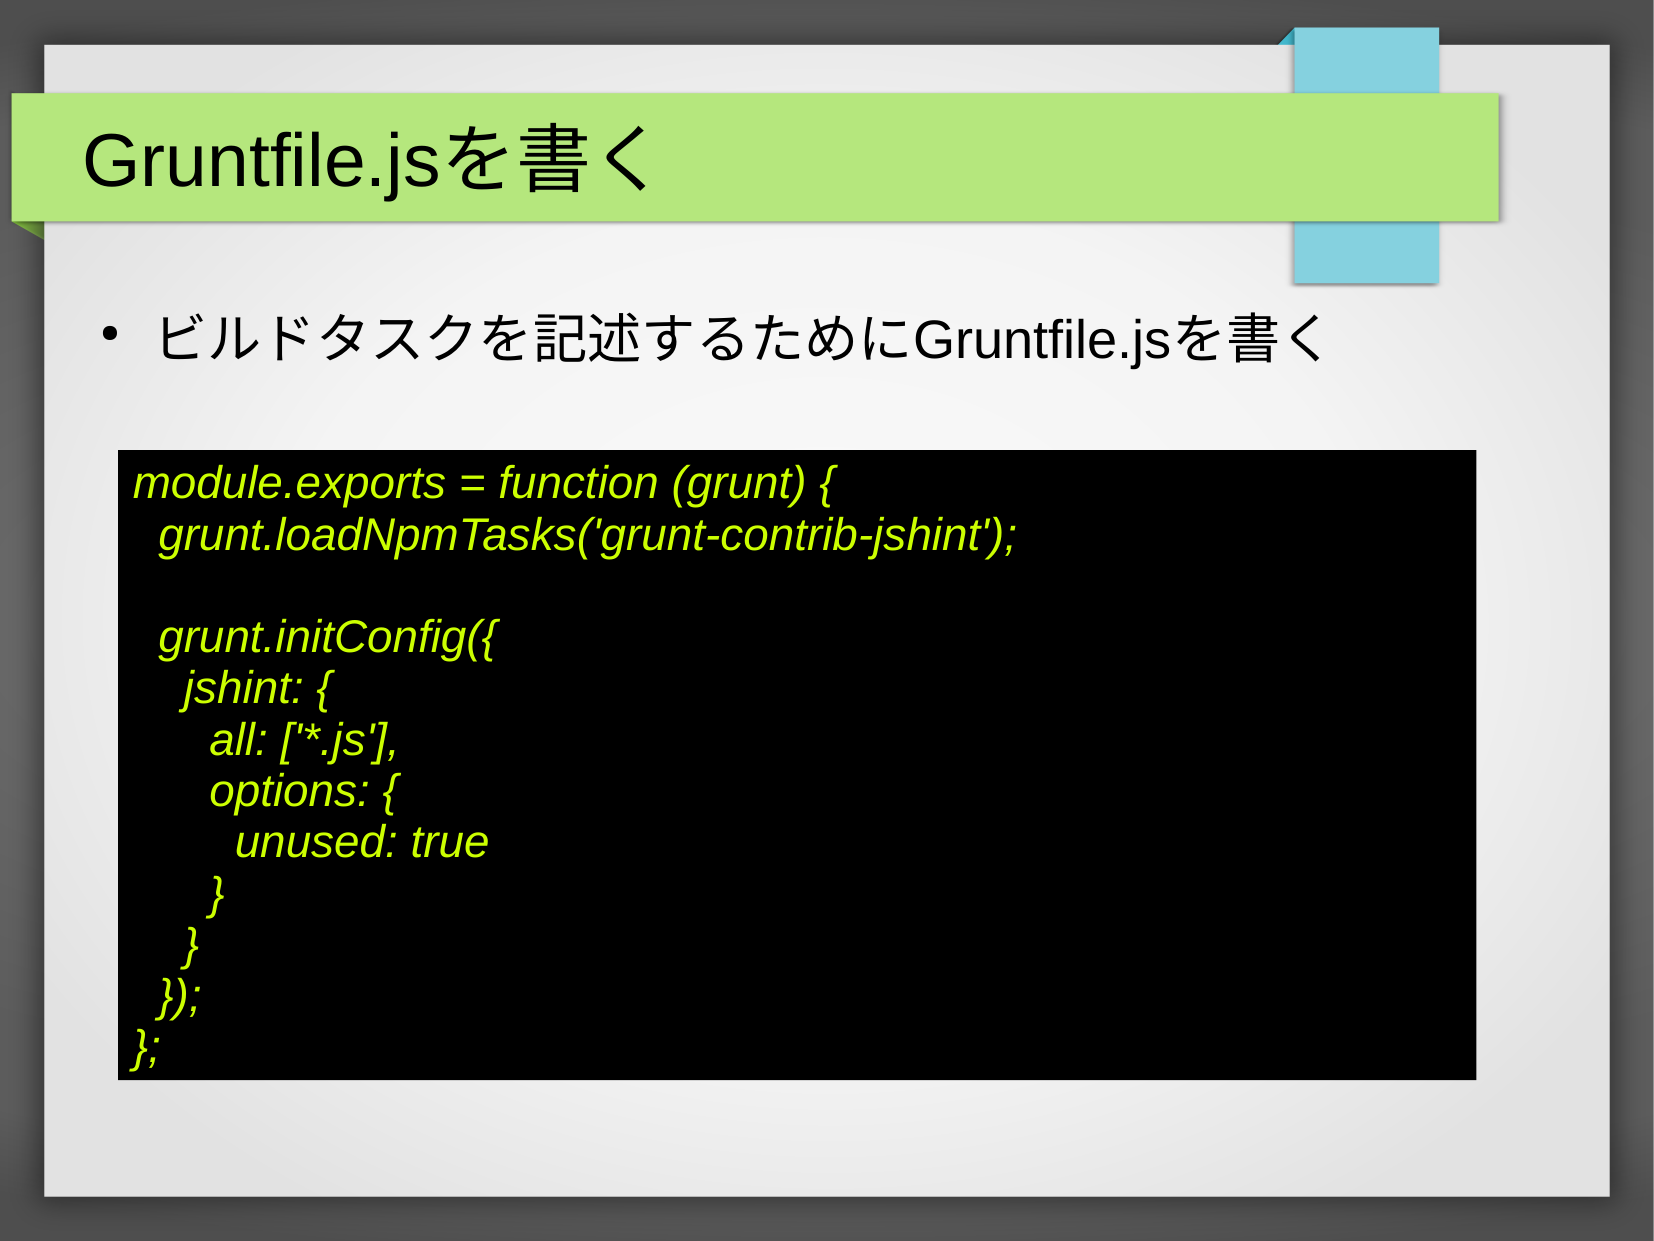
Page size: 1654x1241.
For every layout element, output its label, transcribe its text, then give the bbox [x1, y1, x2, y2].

title Gruntfile.jsを書く [82, 94, 1264, 213]
list ビルドタスクを記述するためにGruntfile.jsを書く [82, 295, 1571, 1015]
text_box module.exports = function (grunt) { grunt.loadNpmTasks('grunt-contrib-jshint'); grunt.initConfig({ jshint: { all: ['*.js'], options: { unused: true } } }); }; [118, 450, 1477, 1081]
picture [0, 0, 1654, 1241]
